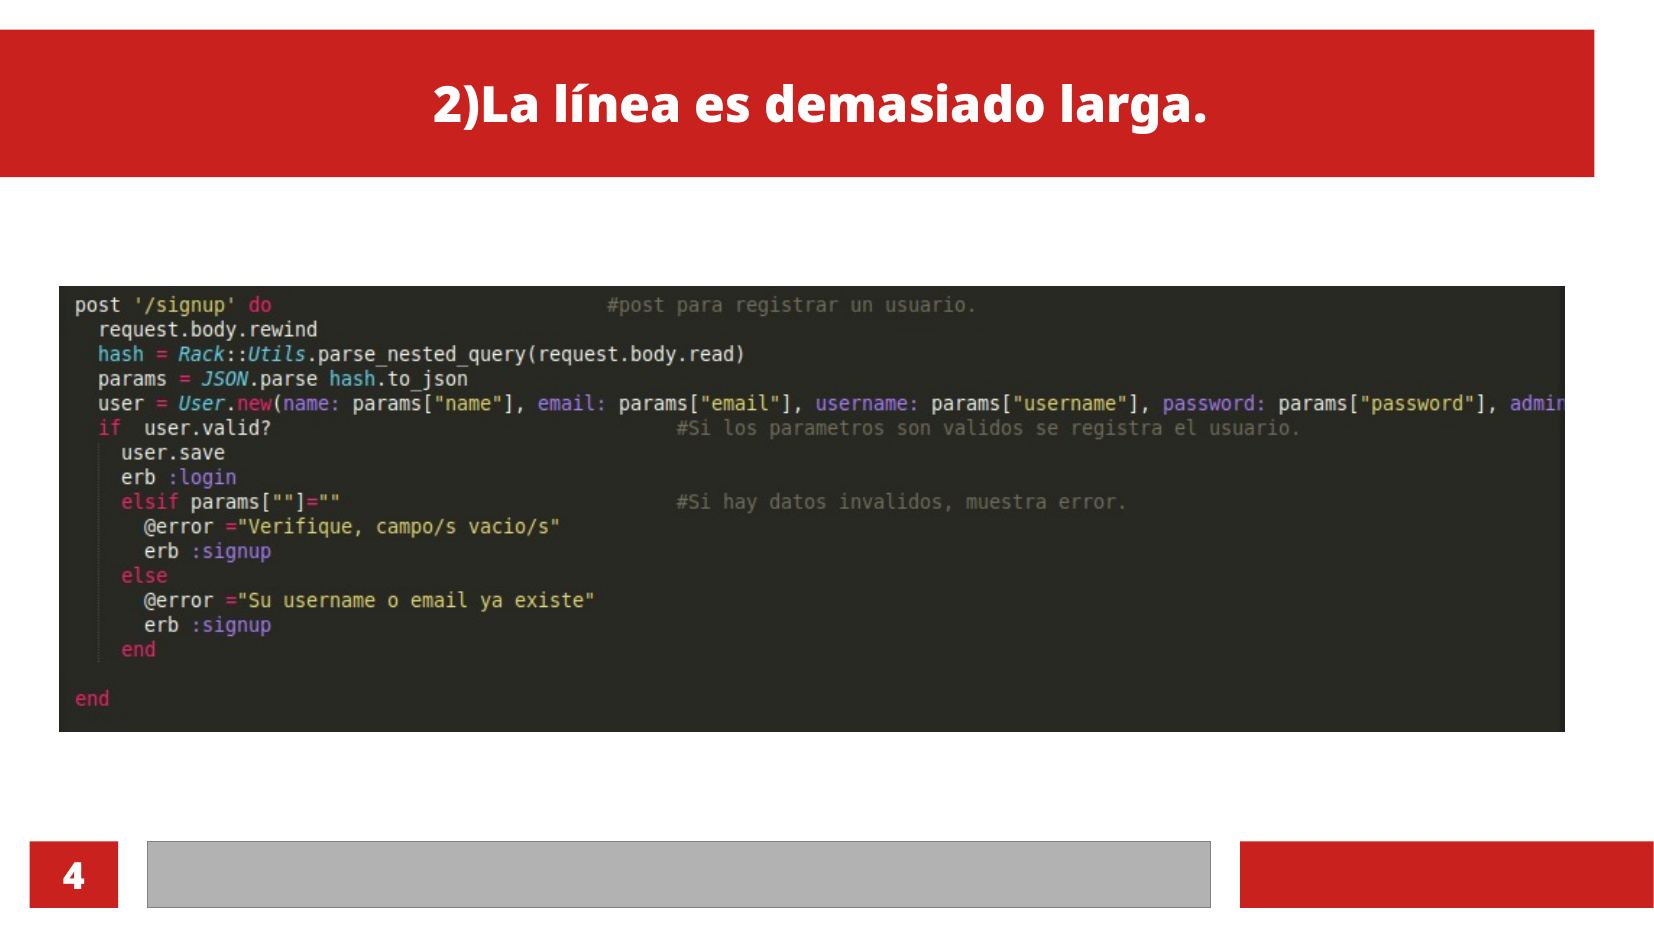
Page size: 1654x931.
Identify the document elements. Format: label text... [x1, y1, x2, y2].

picture [59, 286, 1565, 733]
title 2)La línea es demasiado larga. [0, 29, 1595, 178]
